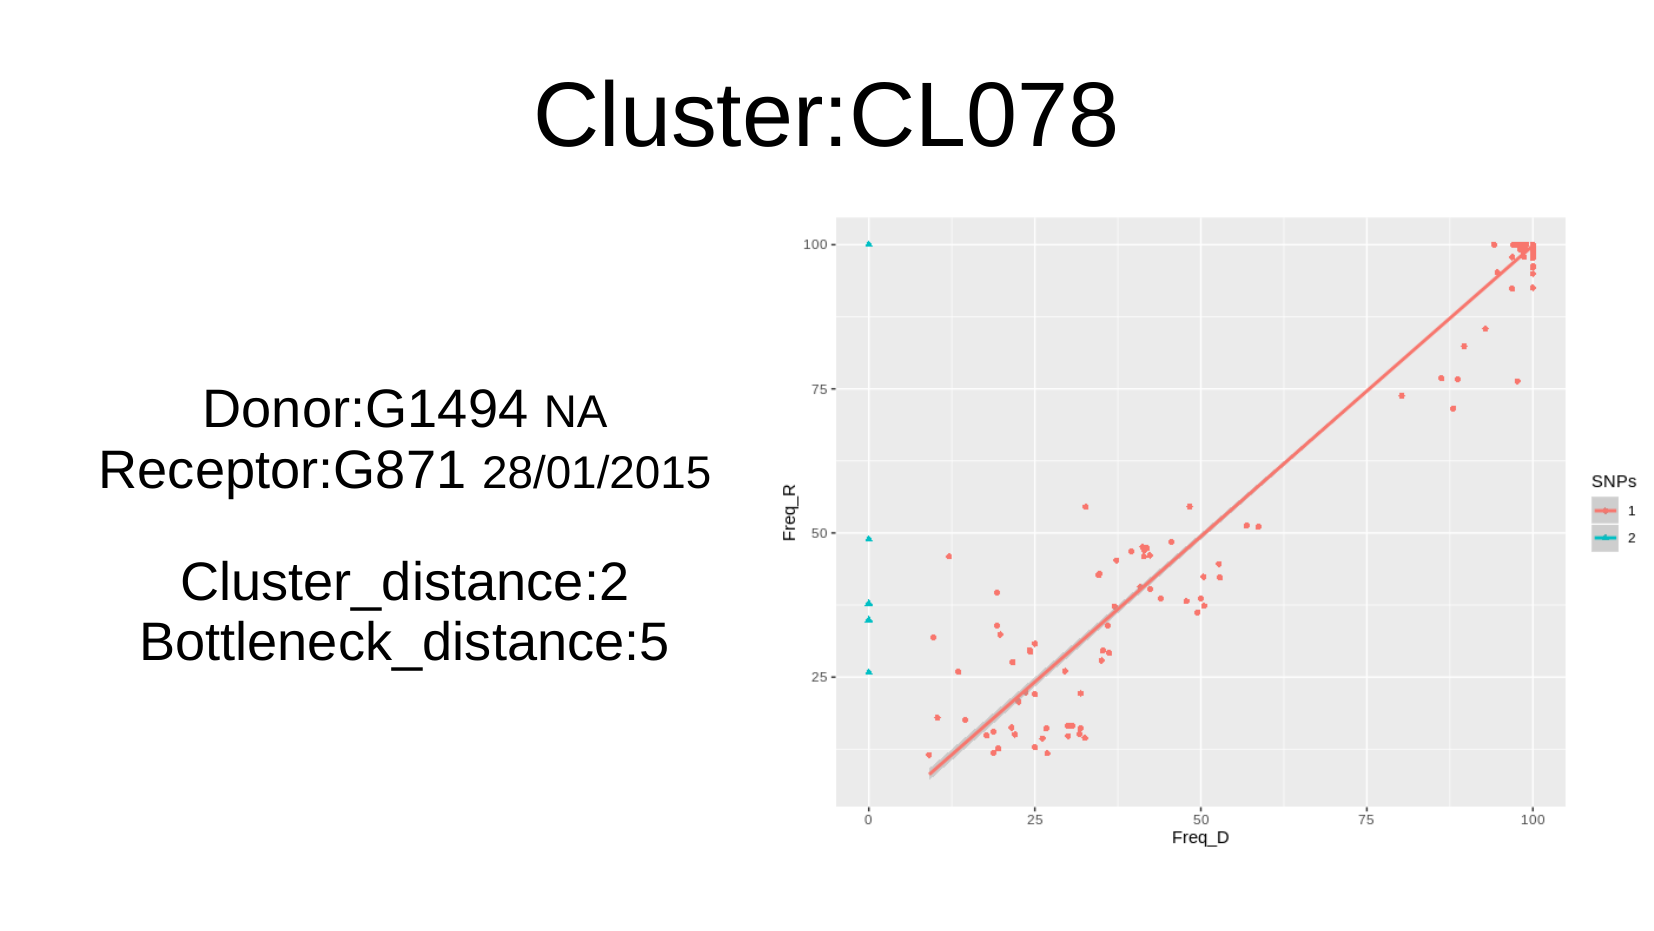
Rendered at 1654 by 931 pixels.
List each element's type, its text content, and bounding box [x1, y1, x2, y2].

picture [775, 209, 1654, 856]
title Cluster:CL078 [82, 37, 1571, 193]
text_box Donor:G1494 NA Receptor:G871 28/01/2015 Cluster_distance:2 Bottleneck_distance:5 [30, 255, 775, 796]
